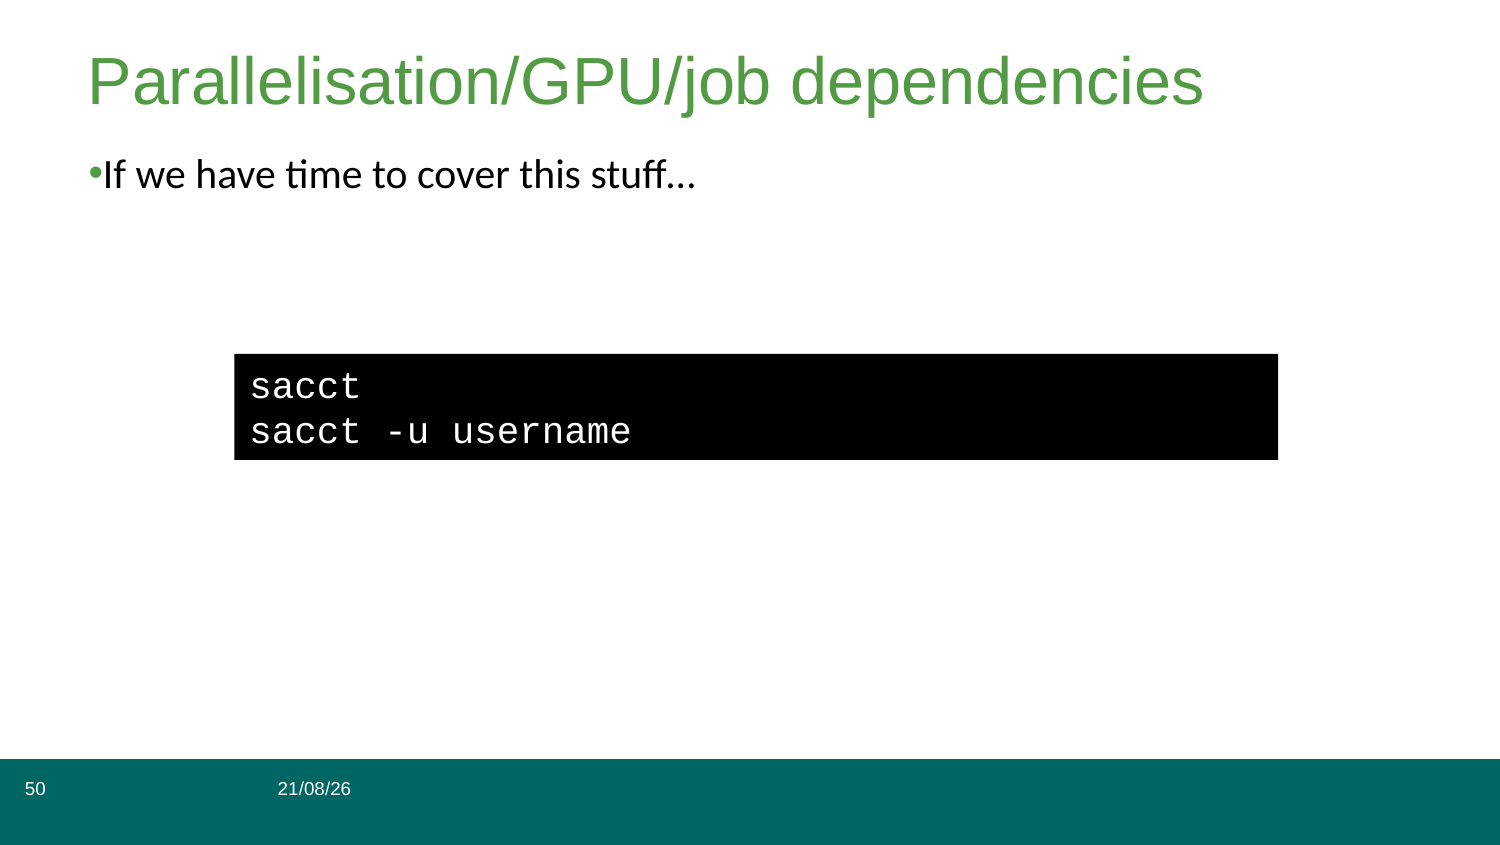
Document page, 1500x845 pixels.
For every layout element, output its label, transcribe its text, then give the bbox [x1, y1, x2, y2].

text_box 19/03/19 [277, 776, 553, 799]
text_box sacct sacct -u username [234, 353, 1279, 460]
list If we have time to cover this stuff… [88, 147, 1427, 198]
title Parallelisation/GPU/job dependencies [87, 37, 1426, 132]
text_box <number> [24, 776, 76, 799]
